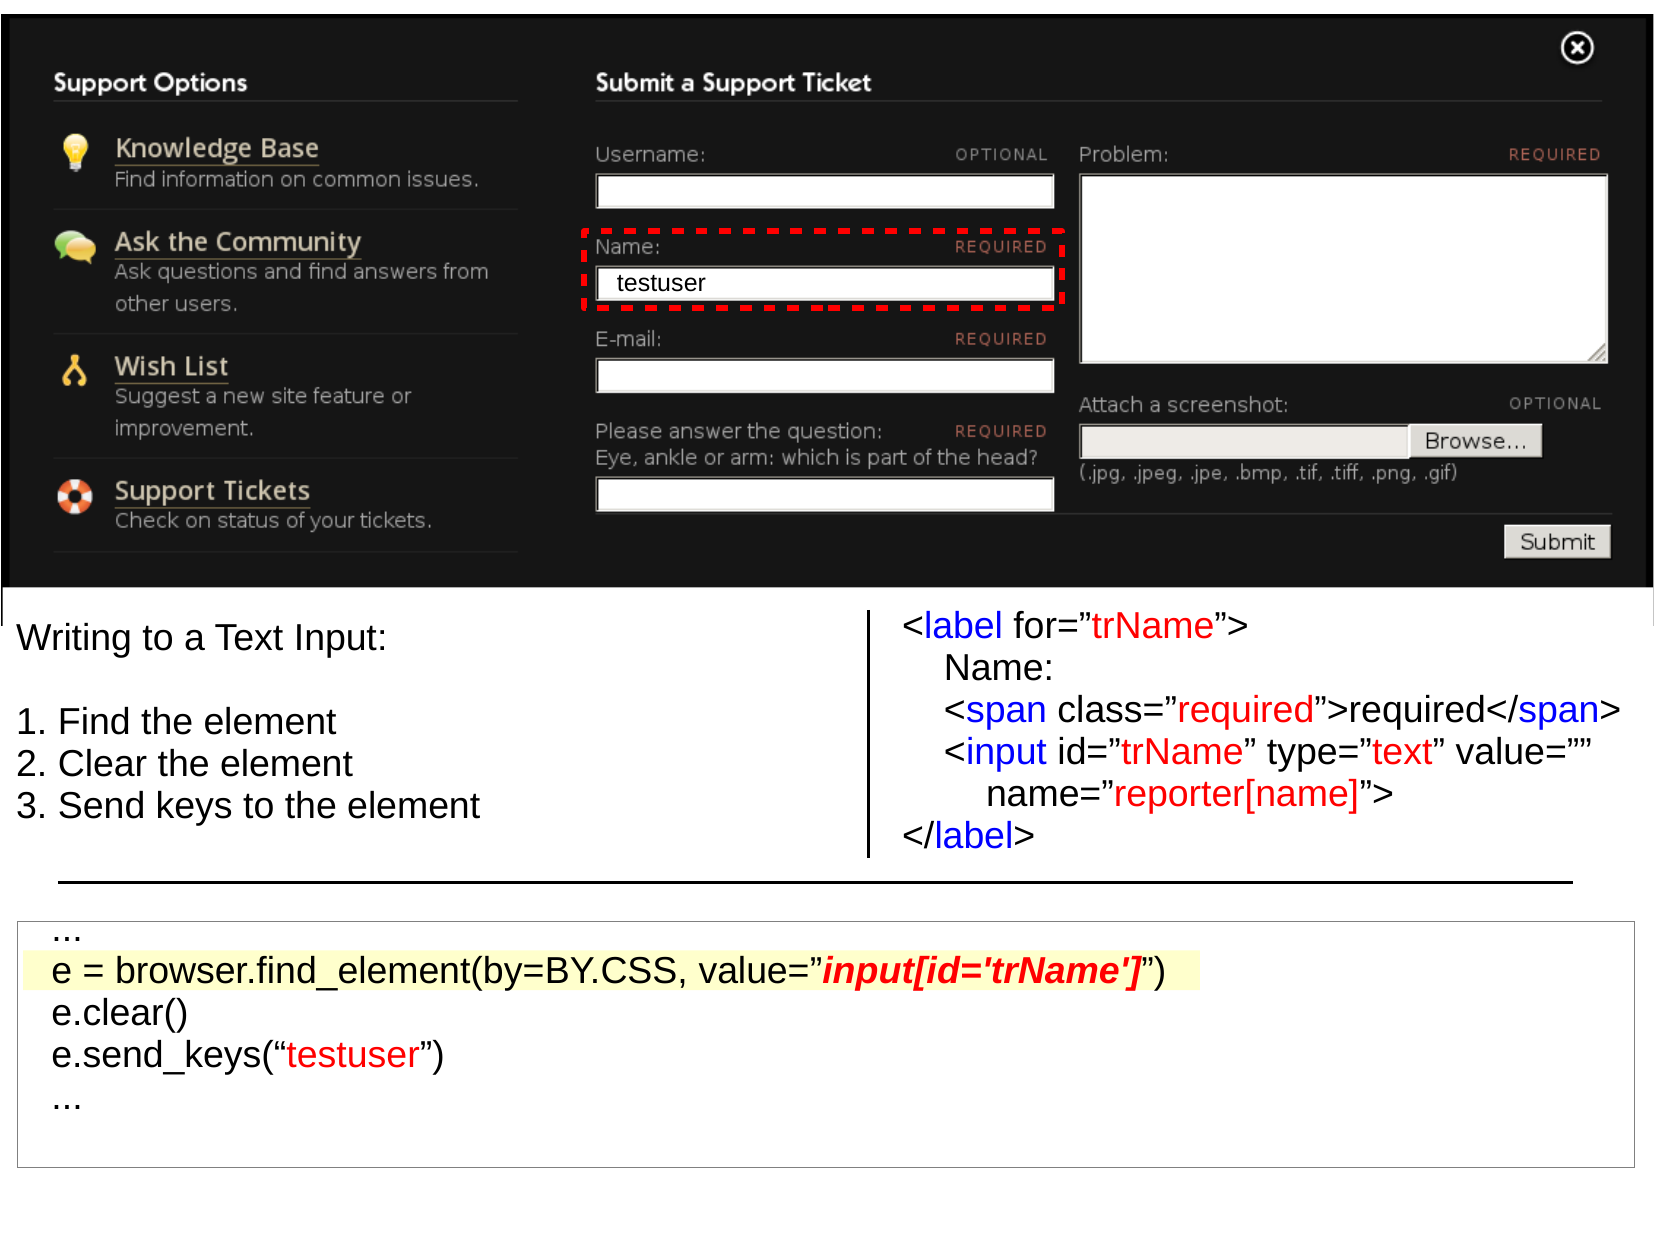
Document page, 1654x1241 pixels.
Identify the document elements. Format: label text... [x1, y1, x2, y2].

text_box [2, 587, 1654, 1212]
text_box ... e = browser.find_element(by=BY.CSS, value=”input[id='trName']”) e.clear() e.send_keys(“testuser”) ... [36, 900, 1636, 1126]
picture [1, 14, 1654, 609]
text_box Writing to a Text Input: 1. Find the element 2. Clear the element 3. Send keys to the element [1, 609, 495, 834]
text_box testuser [602, 260, 722, 304]
text_box <label for=”trName”> Name: <span class=”required”>required</span> <input id=”trName” type=”text” value=”” name=”reporter[name]”> </label> [887, 597, 1637, 865]
